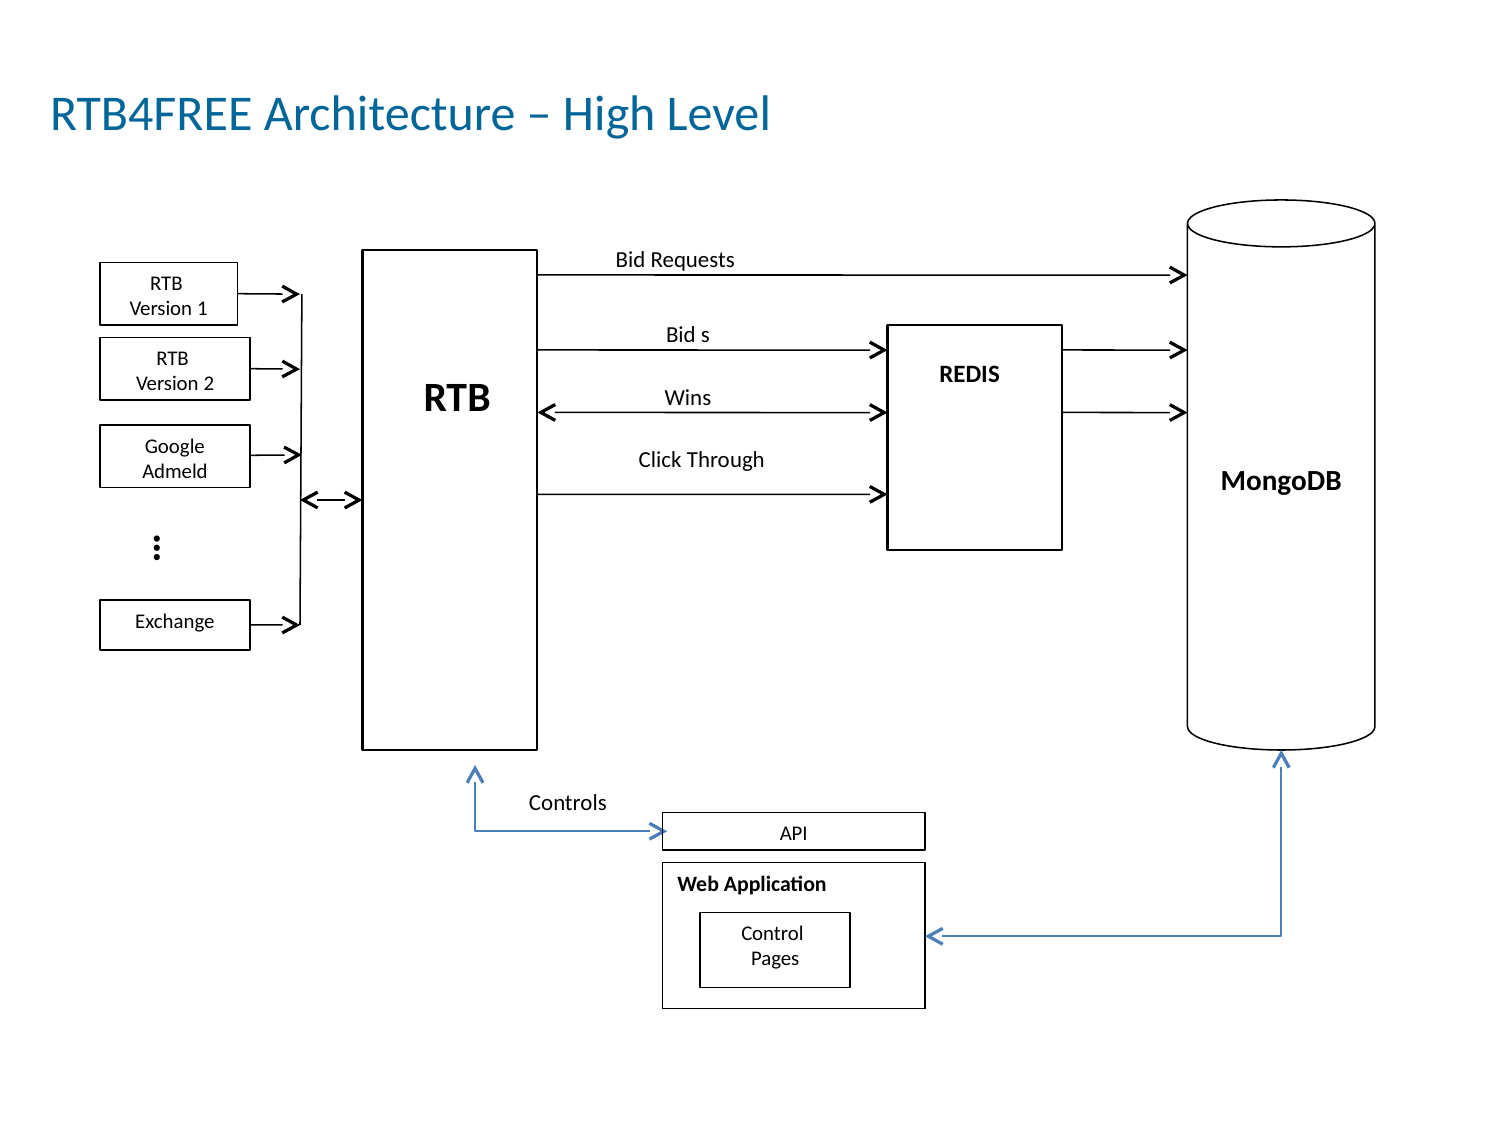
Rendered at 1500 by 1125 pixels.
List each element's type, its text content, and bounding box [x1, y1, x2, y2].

text_box RTB [387, 362, 527, 428]
text_box Control Pages [699, 912, 850, 988]
text_box RTB Version 1 [99, 262, 238, 325]
text_box … [138, 518, 204, 579]
text_box RTB4FREE Architecture – High Level [49, 74, 1463, 145]
text_box Google Admeld [99, 424, 250, 488]
text_box Controls [513, 780, 622, 823]
text_box MongoDB [1187, 226, 1375, 750]
text_box Web Application [662, 862, 925, 1009]
text_box RTB Version 2 [99, 337, 250, 400]
text_box Bid Requests [600, 237, 751, 280]
text_box API [662, 812, 925, 850]
text_box Bid s [651, 312, 725, 355]
text_box Click Through [569, 437, 834, 480]
text_box REDIS [900, 350, 1040, 395]
text_box Exchange [99, 600, 250, 650]
text_box Wins [649, 375, 727, 418]
